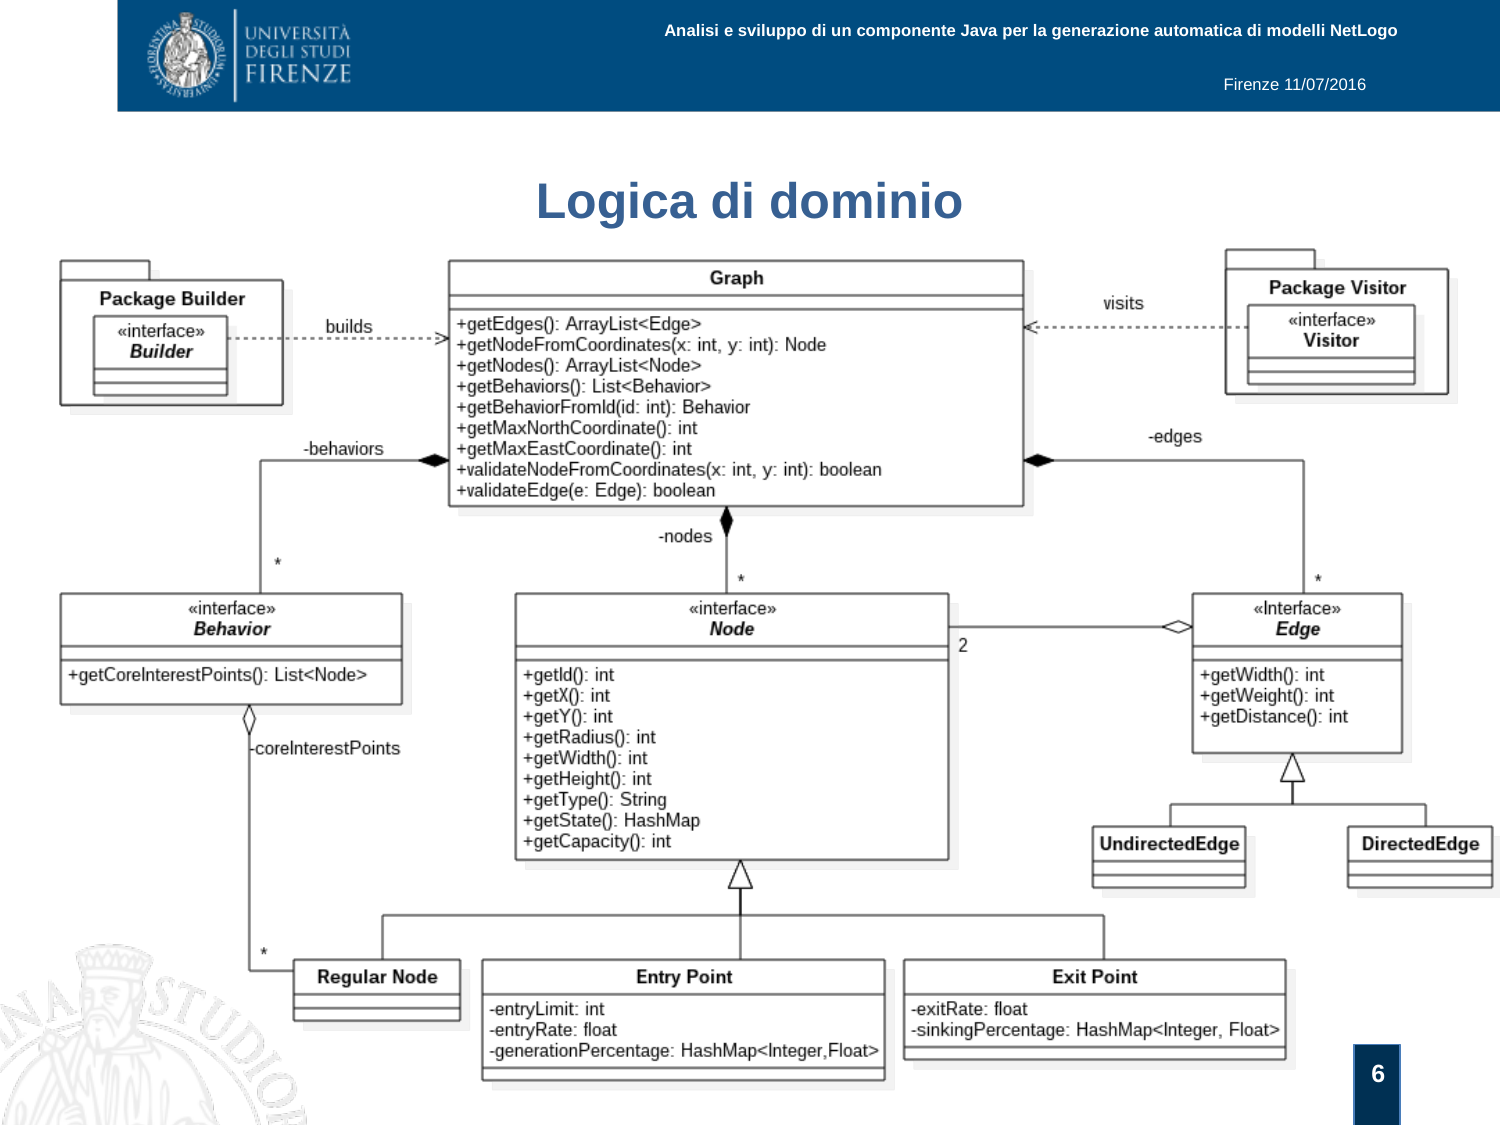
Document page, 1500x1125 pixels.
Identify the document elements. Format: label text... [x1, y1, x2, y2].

picture [0, 0, 1500, 1125]
text_box Firenze 11/07/2016 [1208, 66, 1382, 146]
text_box Logica di dominio [521, 161, 979, 236]
text_box Analisi e sviluppo di un componente Java per la generazione automatica di modelli NetLogo [649, 12, 1414, 48]
